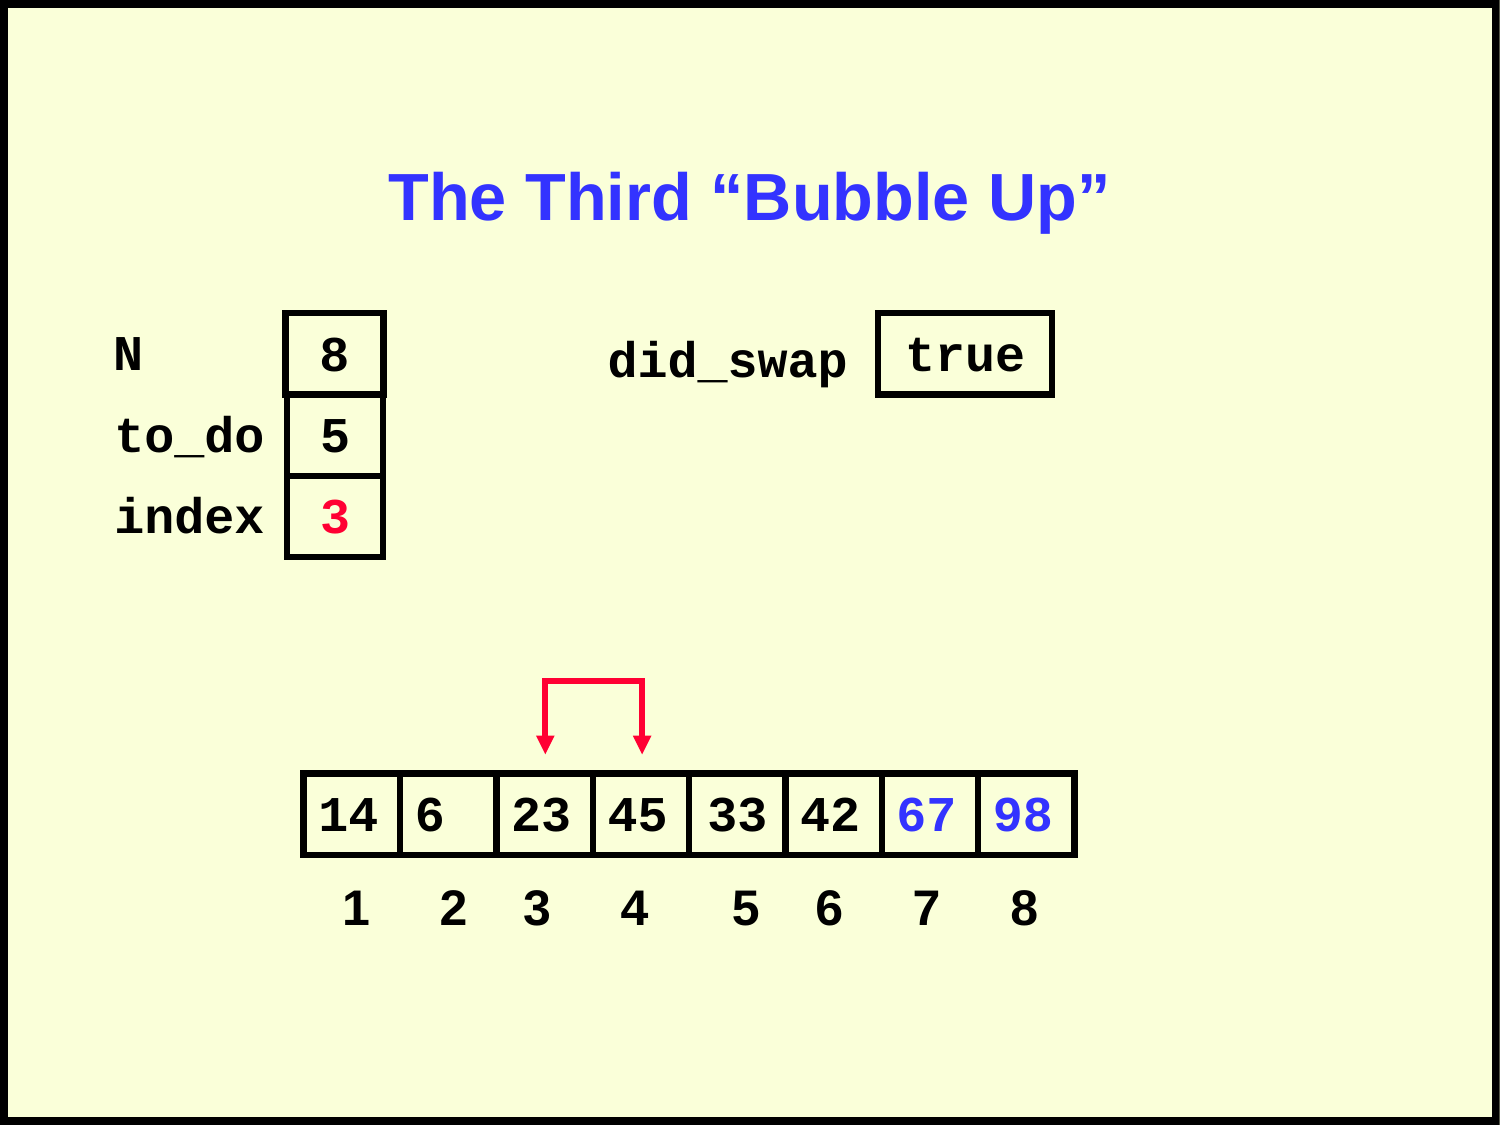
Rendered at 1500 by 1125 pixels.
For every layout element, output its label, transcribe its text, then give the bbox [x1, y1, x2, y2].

text_box true [877, 313, 1053, 395]
text_box did_swap [592, 319, 877, 395]
text_box 5 [286, 395, 384, 475]
text_box 6 [400, 773, 497, 855]
text_box 33 [689, 773, 786, 855]
text_box 98 [978, 773, 1075, 855]
text_box N [98, 313, 279, 389]
text_box to_do [99, 394, 280, 470]
text_box 45 [592, 773, 689, 855]
text_box index [99, 475, 280, 552]
title The Third “Bubble Up” [112, 99, 1388, 288]
text_box 8 [285, 313, 384, 395]
text_box 14 [303, 773, 400, 855]
text_box 1 2 3 4 5 6 7 8 [327, 868, 1055, 944]
text_box 23 [497, 773, 592, 855]
text_box 42 [786, 773, 881, 855]
text_box 3 [286, 475, 384, 558]
text_box 67 [881, 773, 978, 855]
